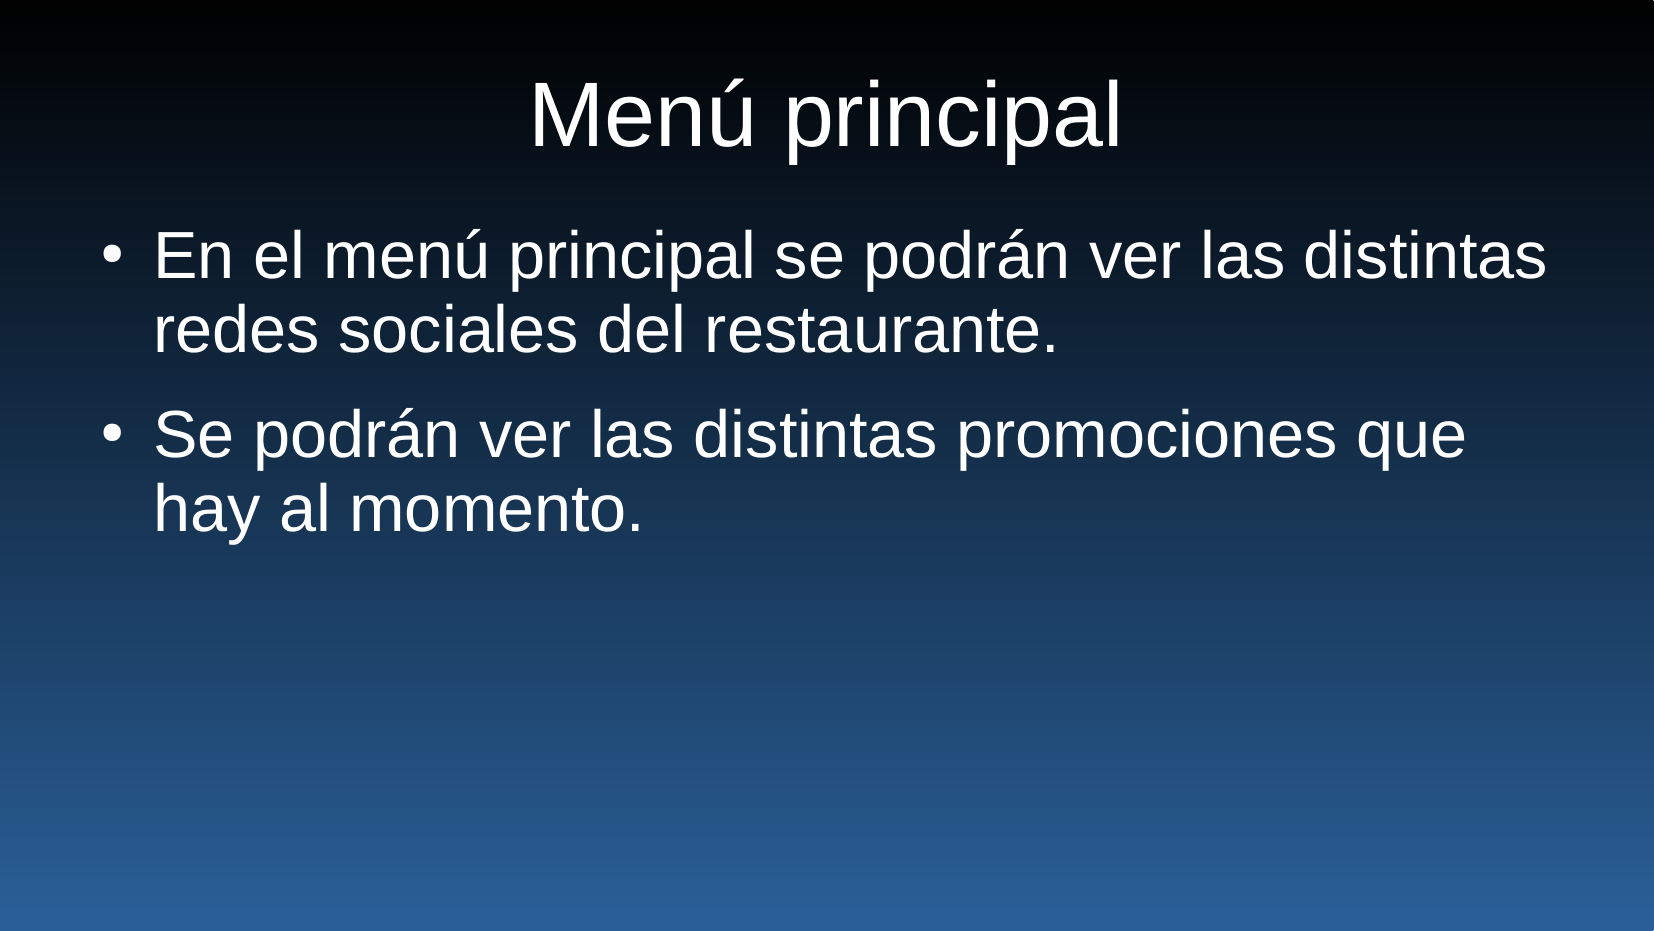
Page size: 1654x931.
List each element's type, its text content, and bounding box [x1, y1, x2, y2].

list En el menú principal se podrán ver las distintas redes sociales del restaurante. Se podrán ver las distintas promociones que hay al momento. [82, 217, 1571, 758]
title Menú principal [82, 37, 1571, 193]
